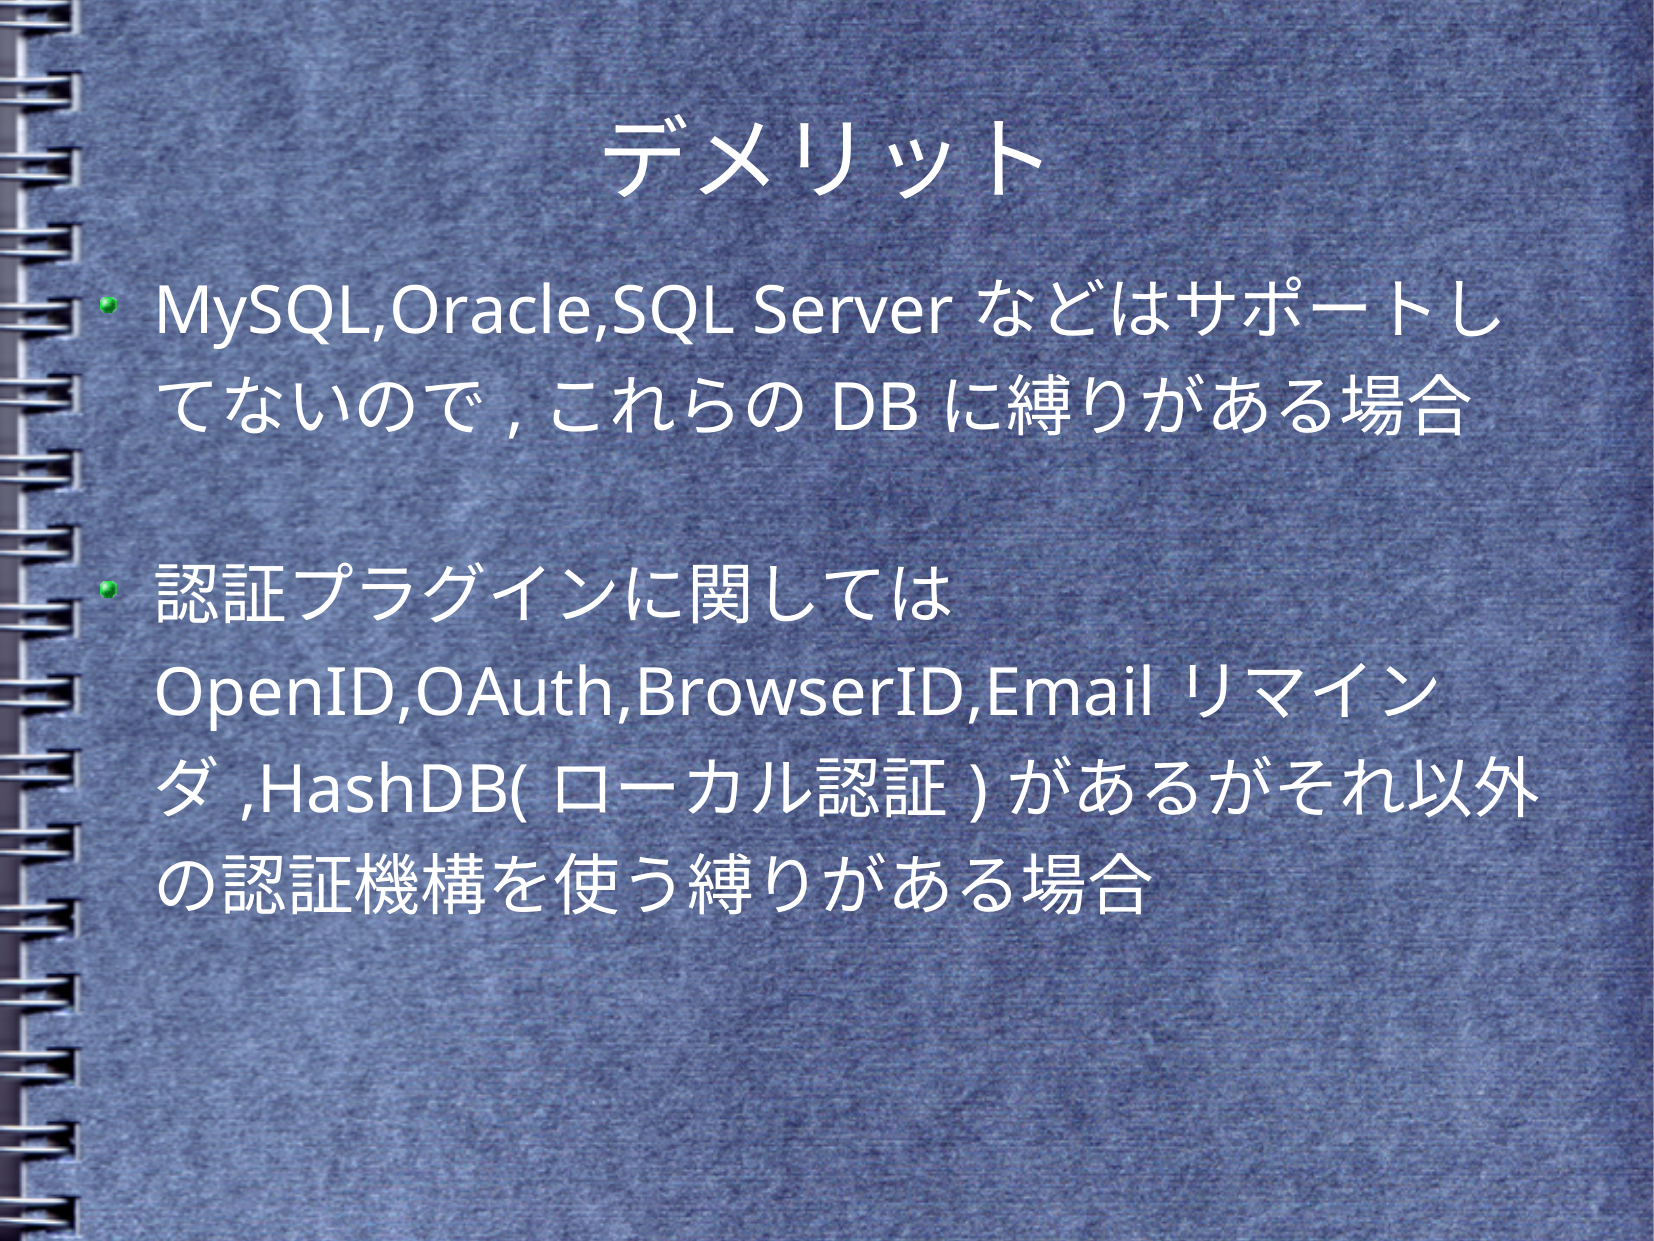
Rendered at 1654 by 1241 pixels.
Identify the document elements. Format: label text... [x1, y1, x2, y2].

list MySQL,Oracle,SQL Serverなどはサポートしてないので,これらのDBに縛りがある場合 認証プラグインに関してはOpenID,OAuth,BrowserID,Emailリマインダ,HashDB(ローカル認証)があるがそれ以外の認証機構を使う縛りがある場合 [82, 256, 1571, 1217]
title デメリット [82, 49, 1571, 256]
picture [0, 0, 1654, 1241]
